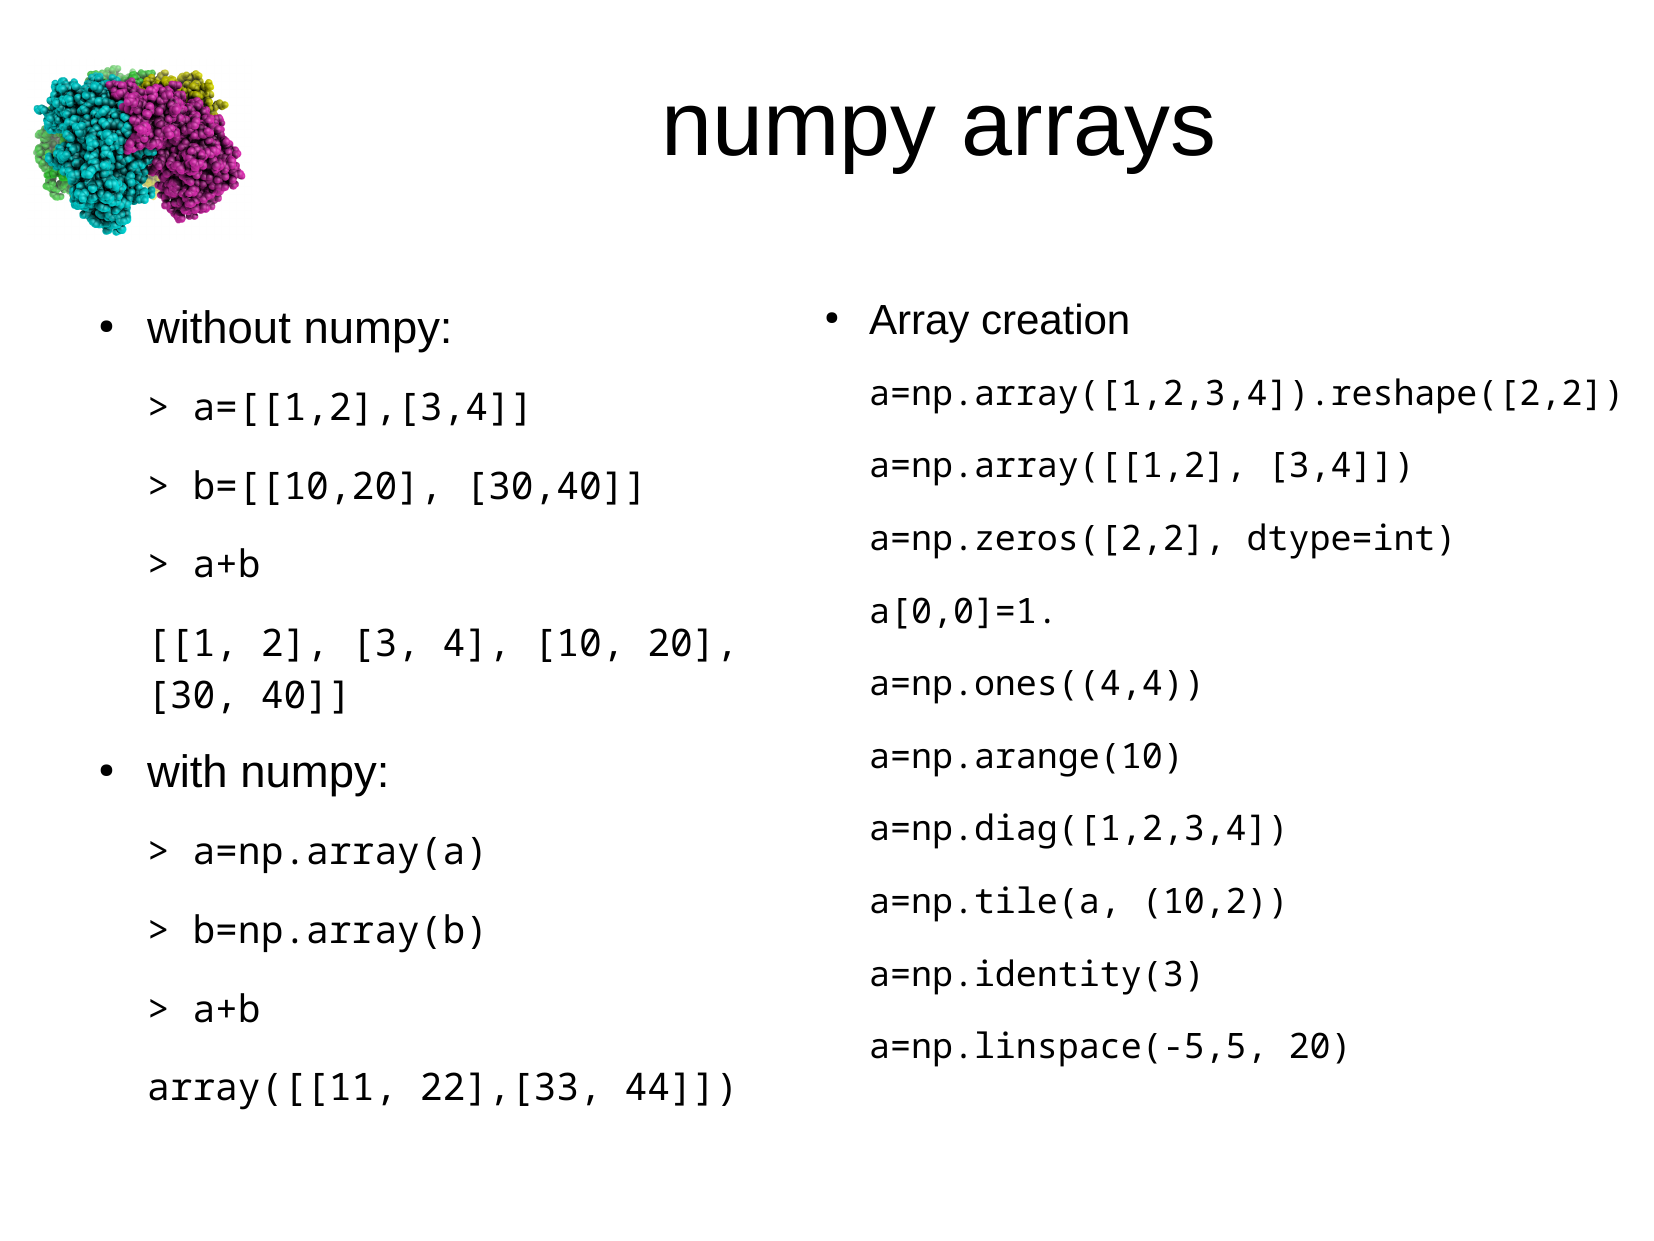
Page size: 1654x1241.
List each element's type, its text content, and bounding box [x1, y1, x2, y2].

picture [27, 59, 225, 240]
title numpy arrays [225, 0, 1654, 248]
list Array creation a=np.array([1,2,3,4]).reshape([2,2]) a=np.array([[1,2], [3,4]]) a=np.zeros([2,2], dtype=int) a[0,0]=1. a=np.ones((4,4)) a=np.arange(10) a=np.diag([1,2,3,4]) a=np.tile(a, (10,2)) a=np.identity(3) a=np.linspace(-5,5, 20) [809, 296, 1636, 1109]
list without numpy: > a=[[1,2],[3,4]] > b=[[10,20], [30,40]] > a+b [[1, 2], [3, 4], [10, 20], [30, 40]] with numpy: > a=np.array(a) > b=np.array(b) > a+b array([[11, 22],[33, 44]]) [82, 302, 809, 1115]
